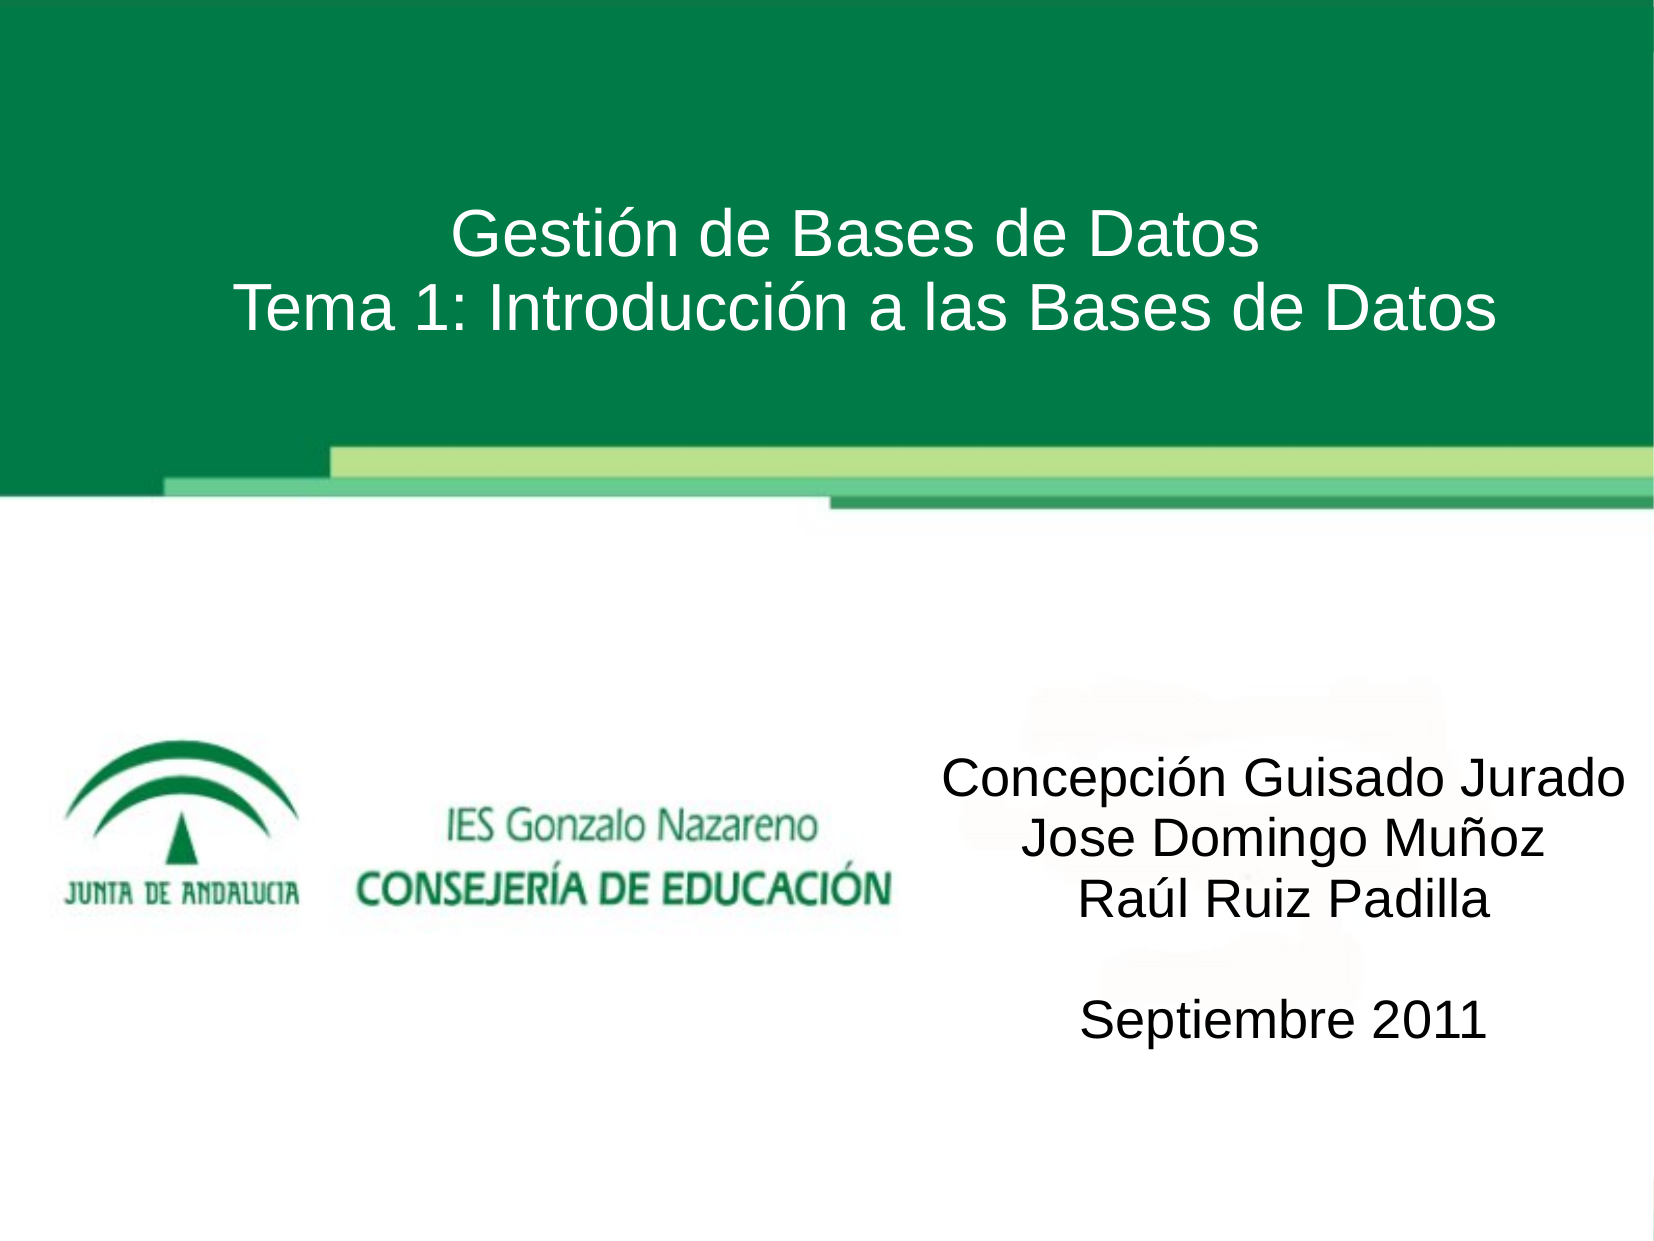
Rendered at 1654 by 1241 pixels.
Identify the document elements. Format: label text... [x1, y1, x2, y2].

picture [0, 7, 1654, 1241]
text_box Gestión de Bases de Datos Tema 1: Introducción a las Bases de Datos [88, 188, 1625, 353]
text_box Concepción Guisado Jurado Jose Domingo Muñoz Raúl Ruiz Padilla Septiembre 2011 [915, 679, 1654, 1100]
